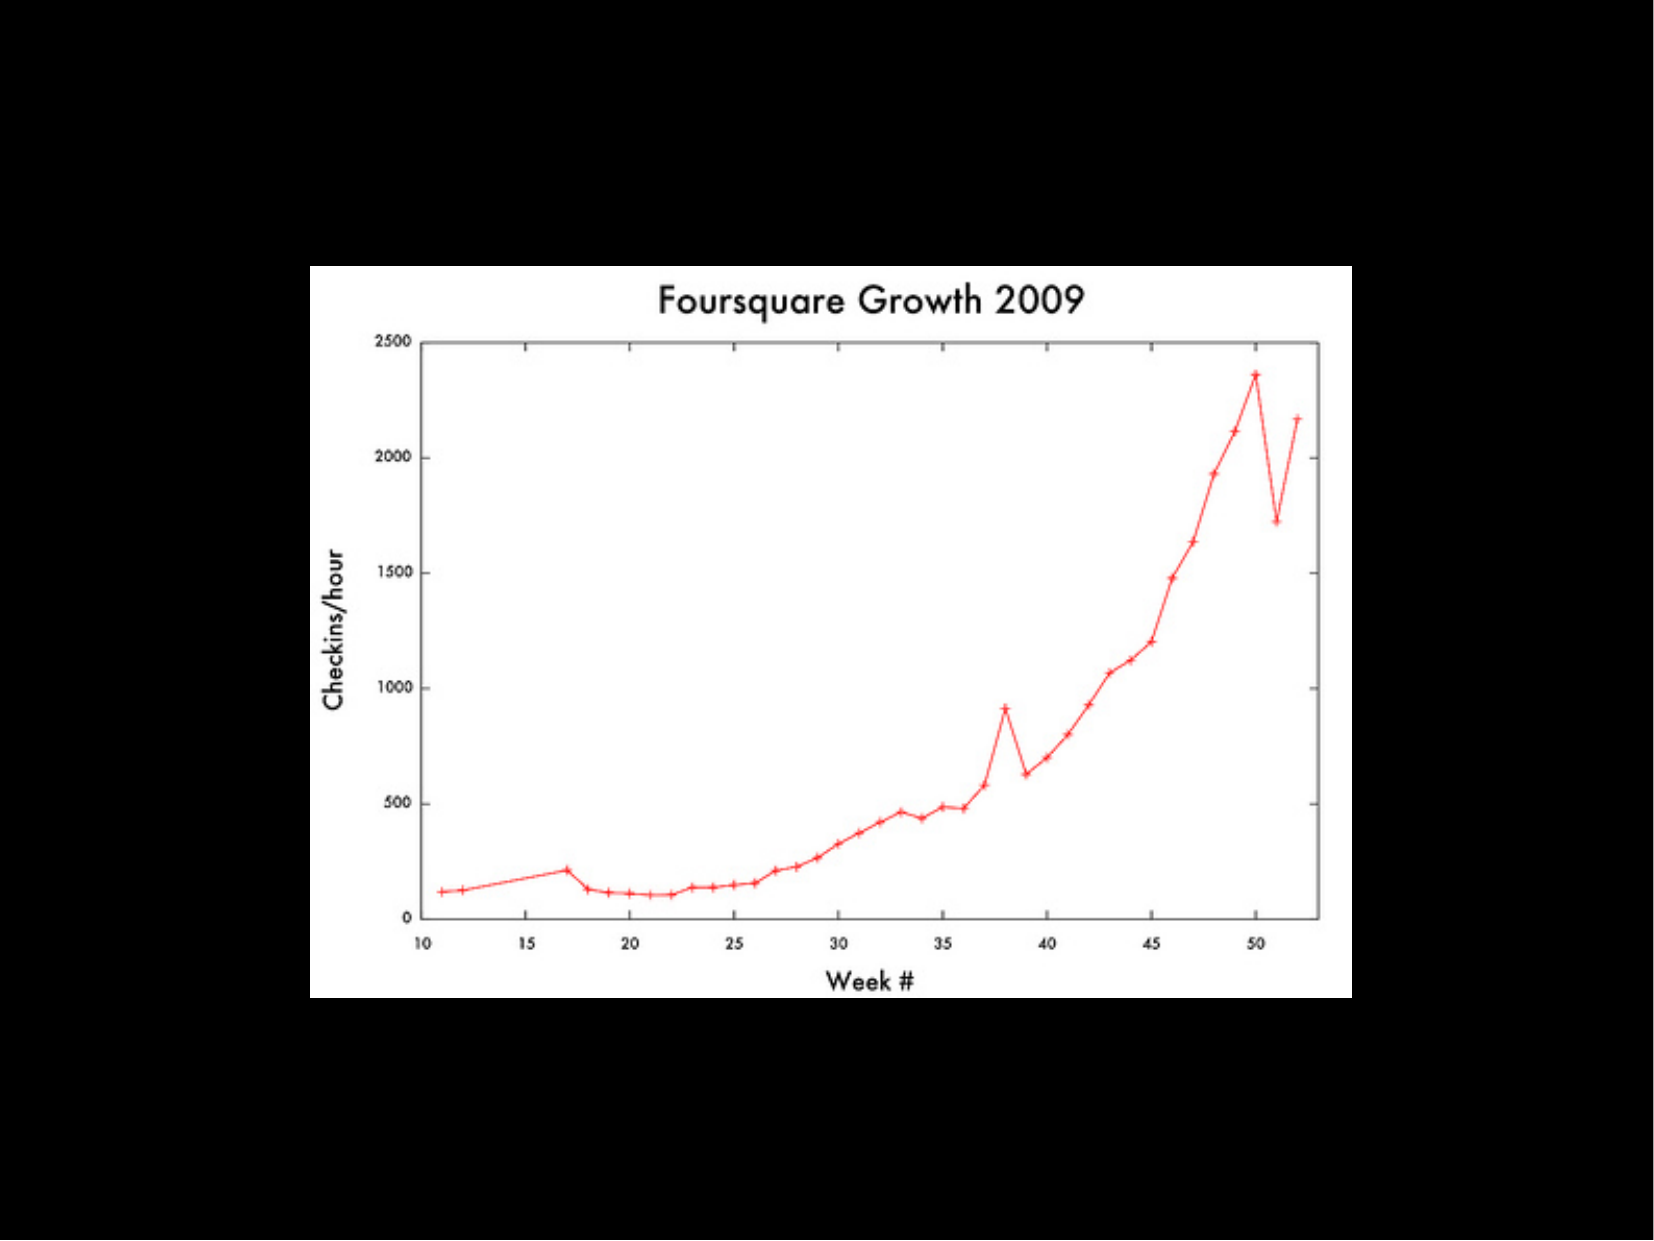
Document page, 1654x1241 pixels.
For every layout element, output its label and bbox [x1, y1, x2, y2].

picture [310, 266, 1352, 998]
